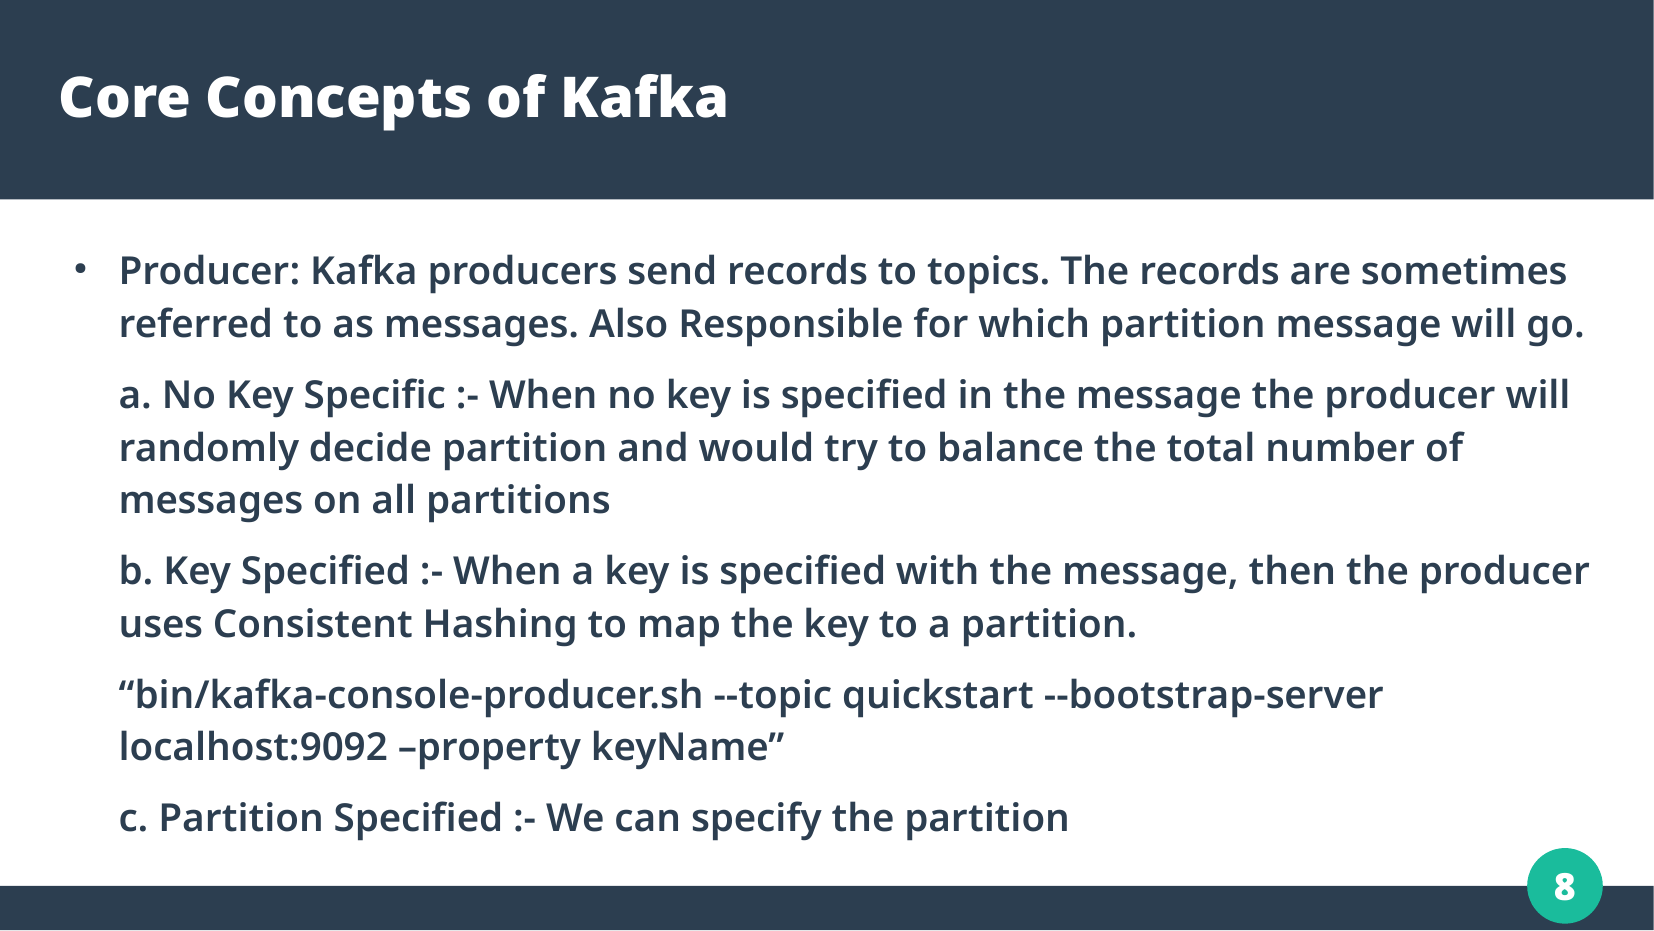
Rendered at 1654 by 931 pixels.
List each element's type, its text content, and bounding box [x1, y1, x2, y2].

list Producer: Kafka producers send records to topics. The records are sometimes referred to as messages. Also Responsible for which partition message will go. a. No Key Specific :- When no key is specified in the message the producer will randomly decide partition and would try to balance the total number of messages on all partitions b. Key Specified :- When a key is specified with the message, then the producer uses Consistent Hashing to map the key to a partition. “bin/kafka-console-producer.sh --topic quickstart --bootstrap-server localhost:9092 –property keyName” c. Partition Specified :- We can specify the partition [59, 243, 1595, 864]
title Core Concepts of Kafka [59, 37, 1595, 155]
